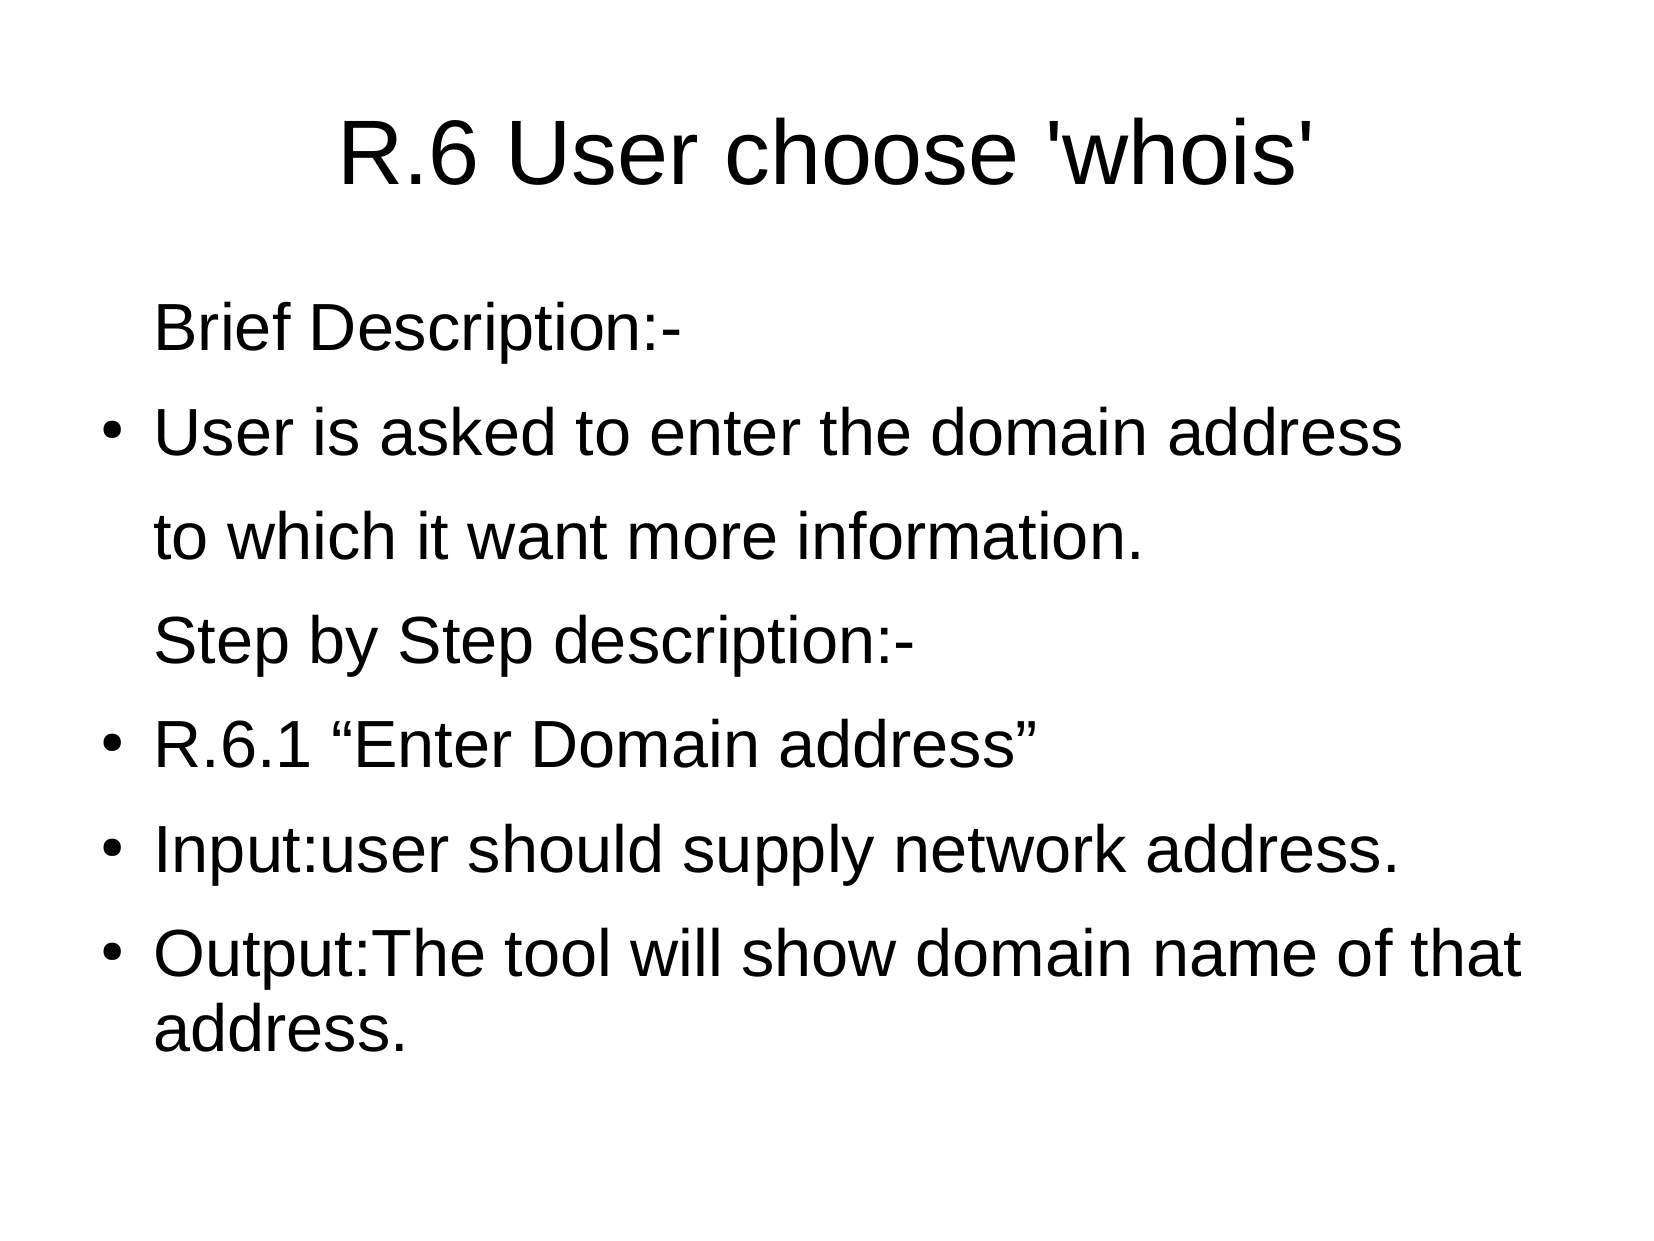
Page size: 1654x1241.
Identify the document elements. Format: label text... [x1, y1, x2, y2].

title R.6 User choose 'whois' [82, 56, 1571, 250]
list Brief Description:- User is asked to enter the domain address to which it want more information. Step by Step description:- R.6.1 “Enter Domain address” Input:user should supply network address. Output:The tool will show domain name of that address. [82, 290, 1571, 1109]
